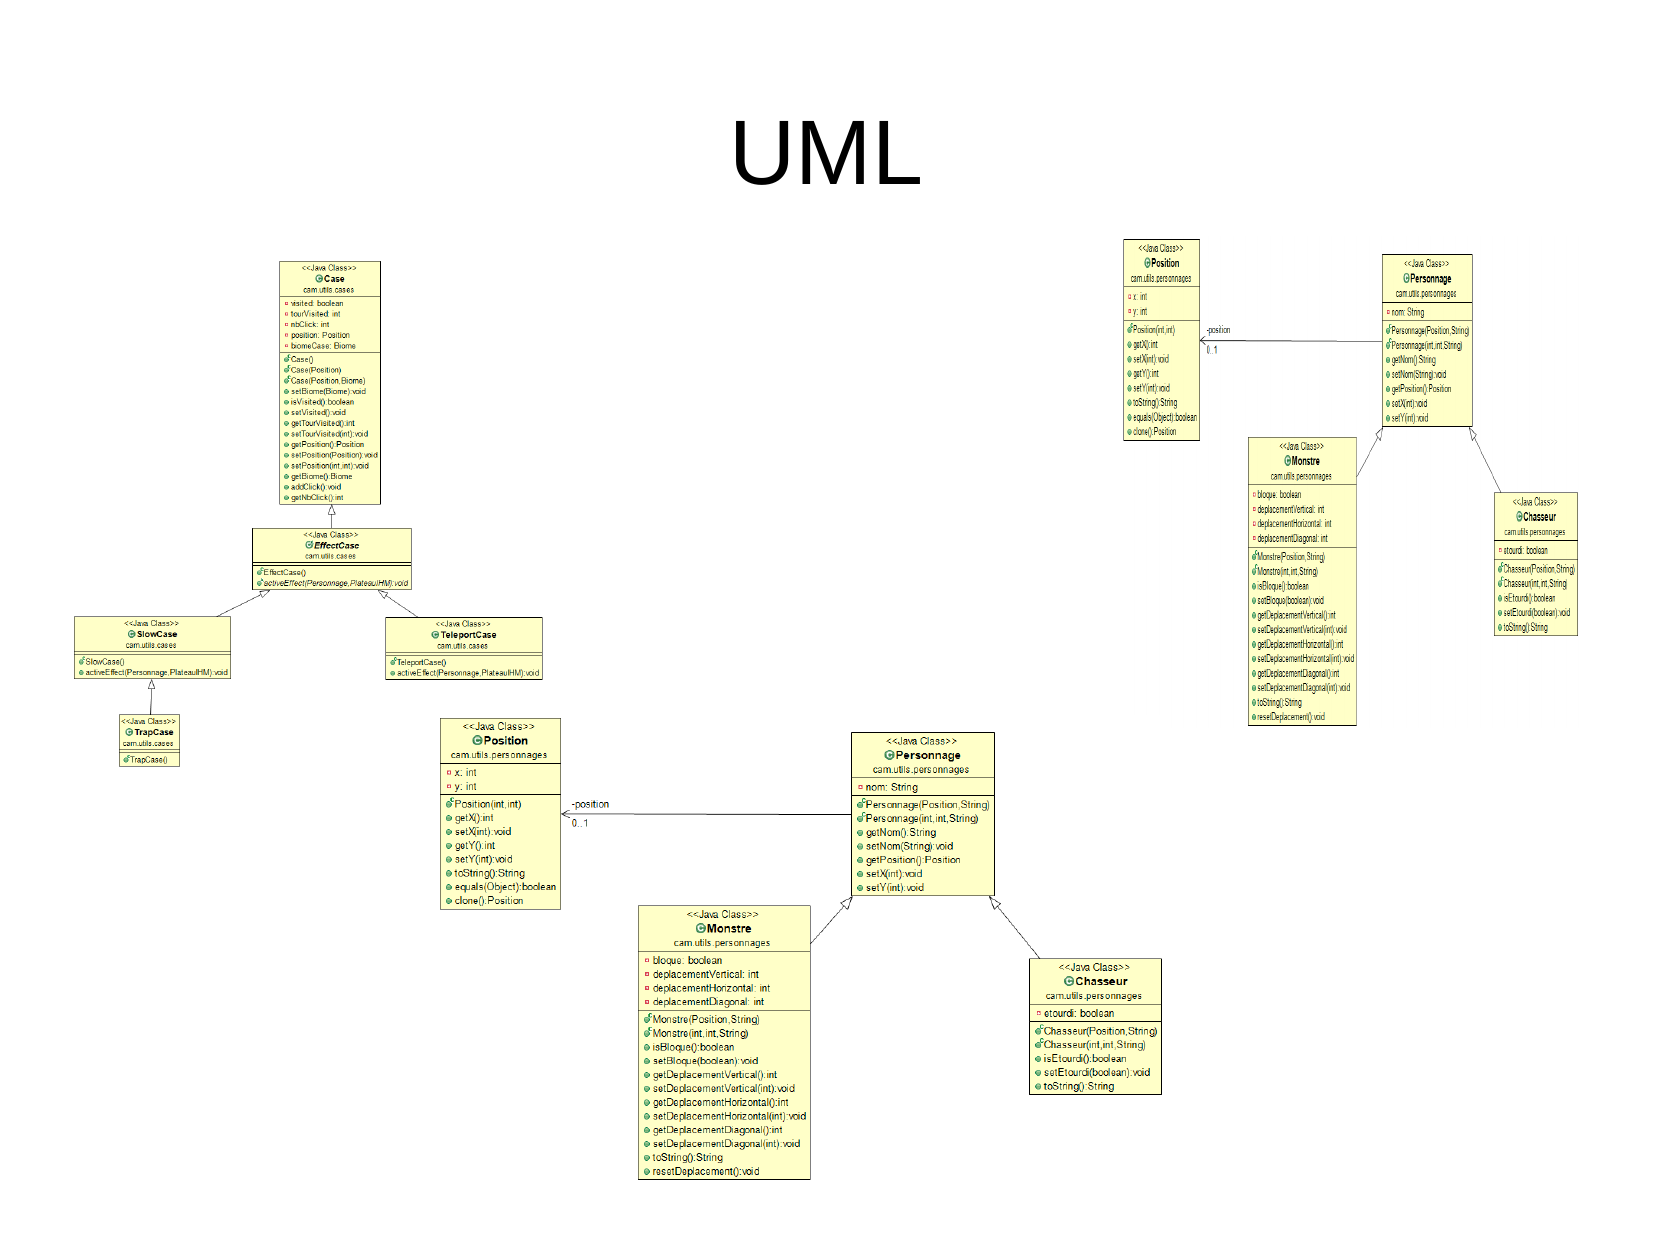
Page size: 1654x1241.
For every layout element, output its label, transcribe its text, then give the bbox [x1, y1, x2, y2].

title UML [82, 49, 1571, 257]
picture [72, 236, 1579, 1182]
